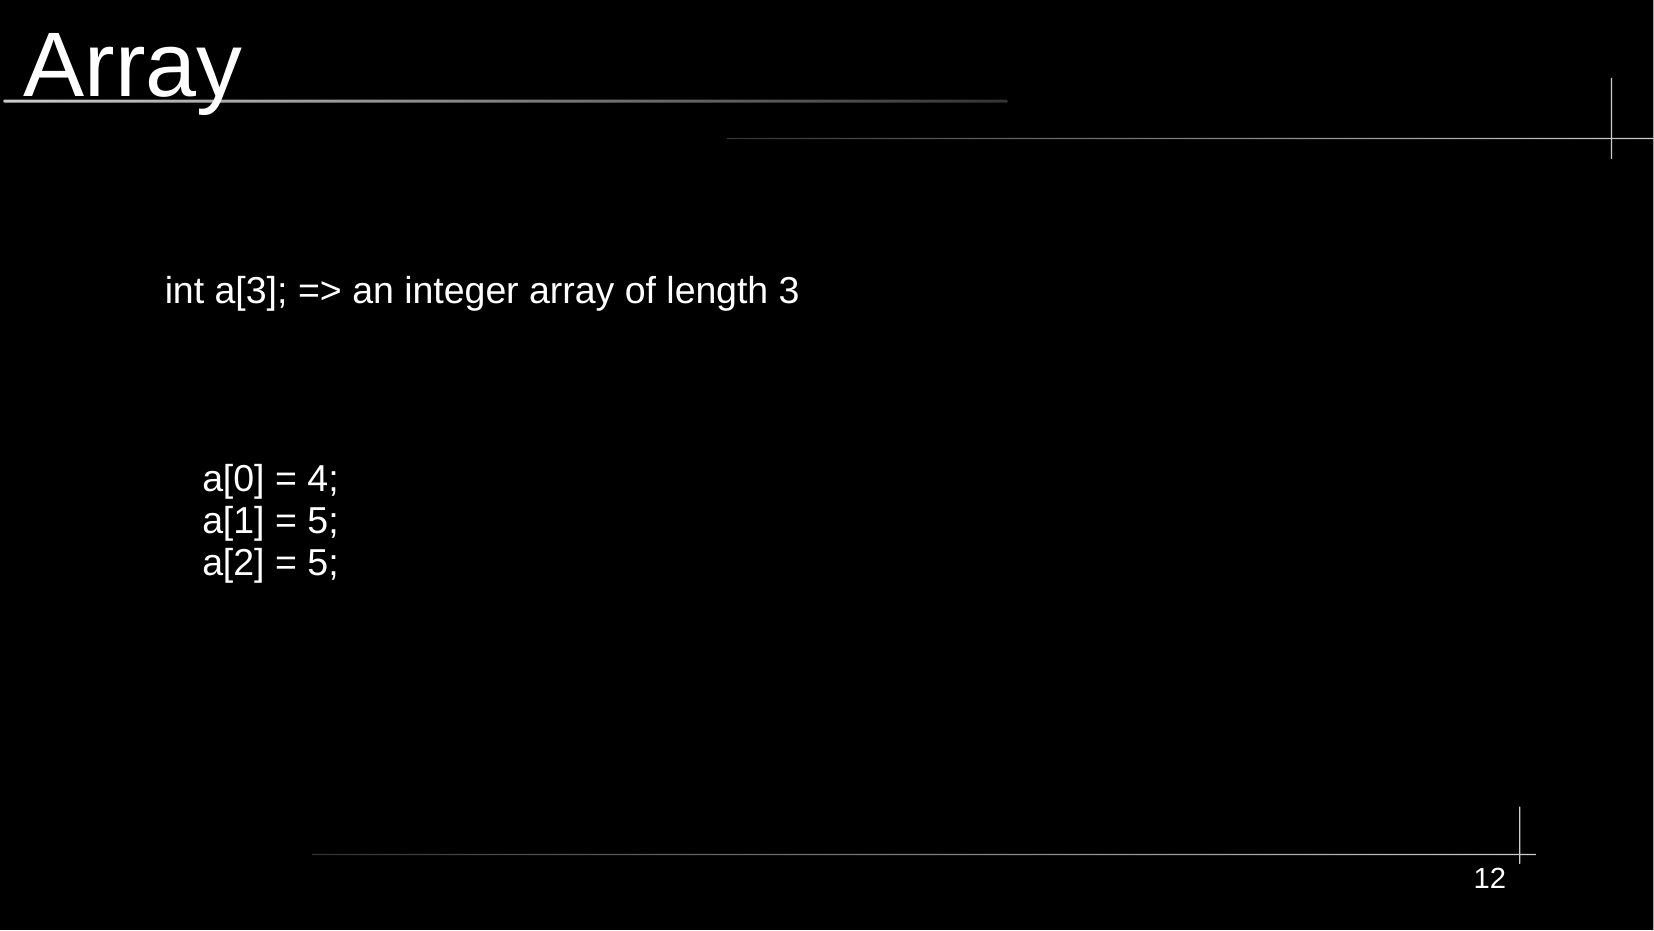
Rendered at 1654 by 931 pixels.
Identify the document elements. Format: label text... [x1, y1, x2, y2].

text_box a[0] = 4; a[1] = 5; a[2] = 5; [187, 450, 365, 591]
text_box int a[3]; => an integer array of length 3 [150, 262, 816, 320]
title Array [23, 11, 1589, 119]
